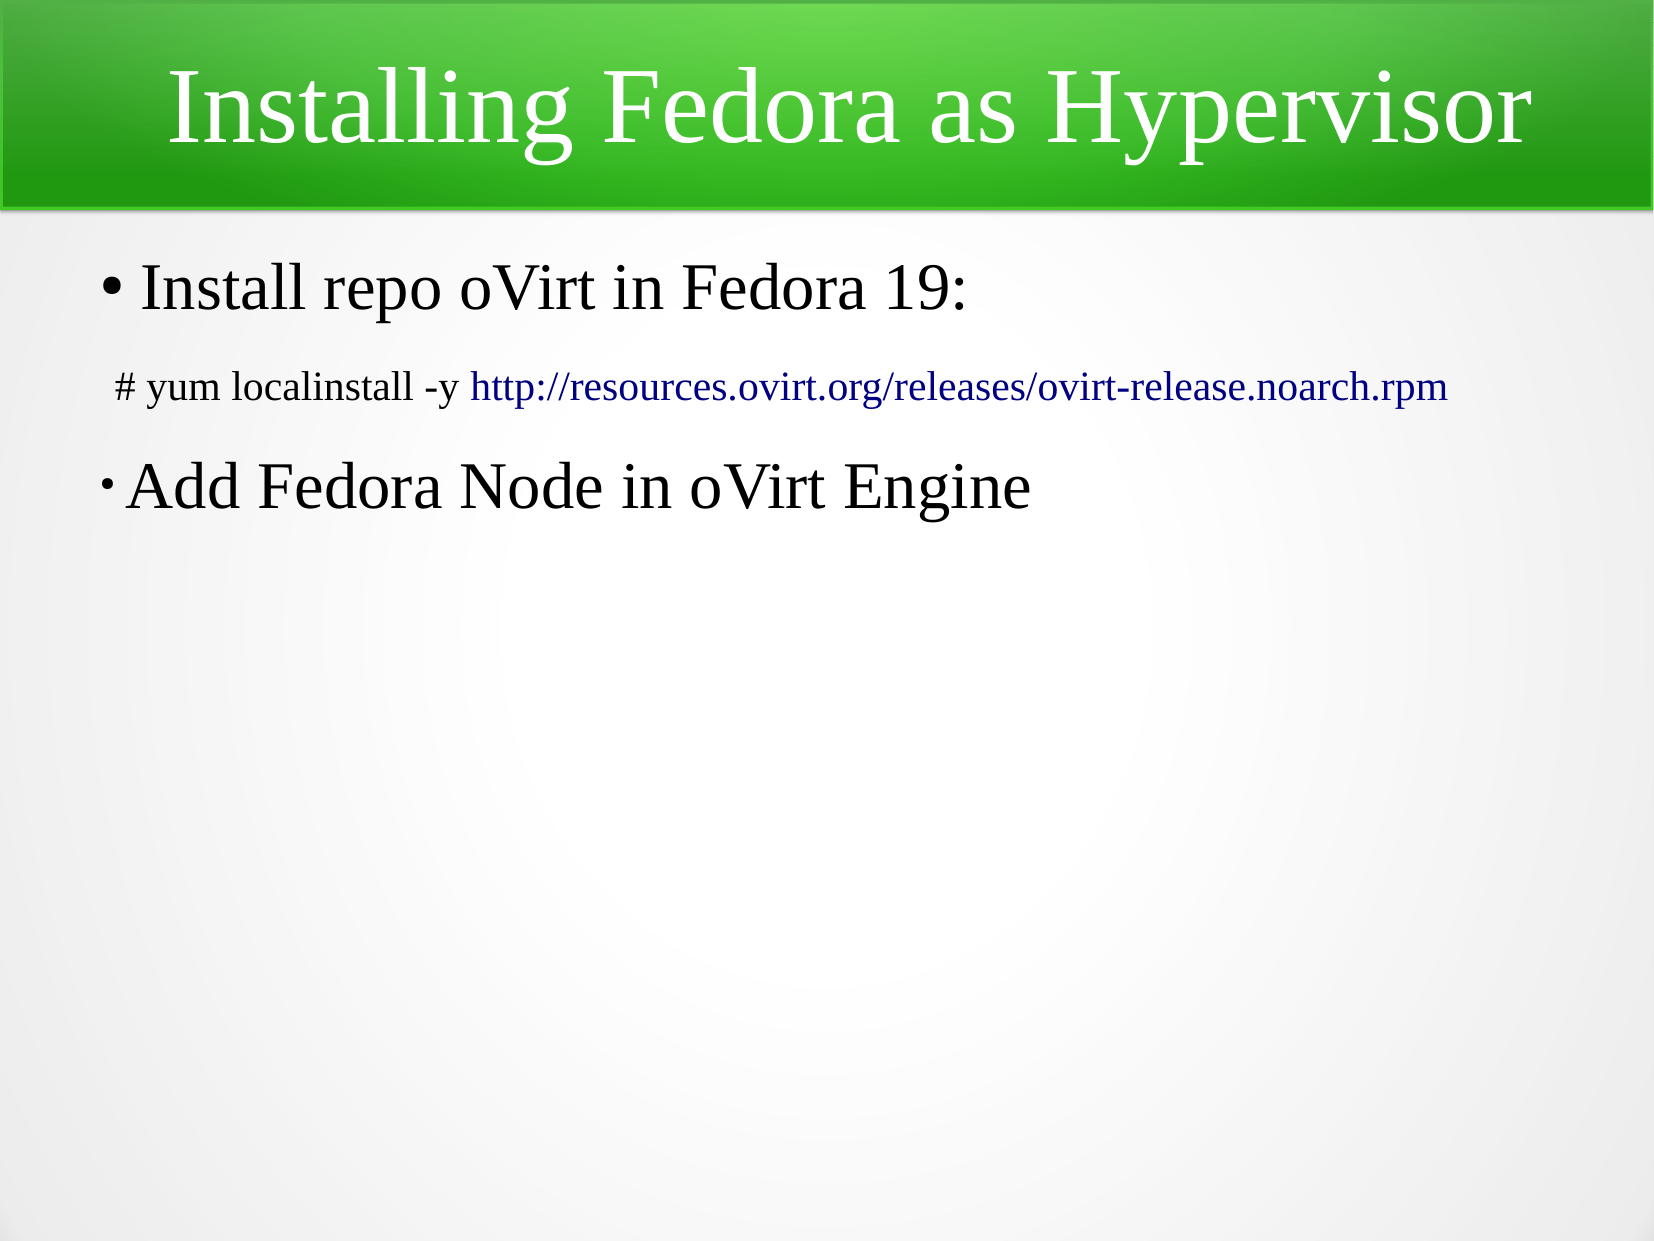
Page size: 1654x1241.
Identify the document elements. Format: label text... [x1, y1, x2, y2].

title Installing Fedora as Hypervisor [86, 11, 1576, 200]
list Install repo oVirt in Fedora 19: # yum localinstall -y http://resources.ovirt.org/releases/ovirt-release.noarch.rpm Add Fedora Node in oVirt Engine [82, 249, 1538, 1163]
